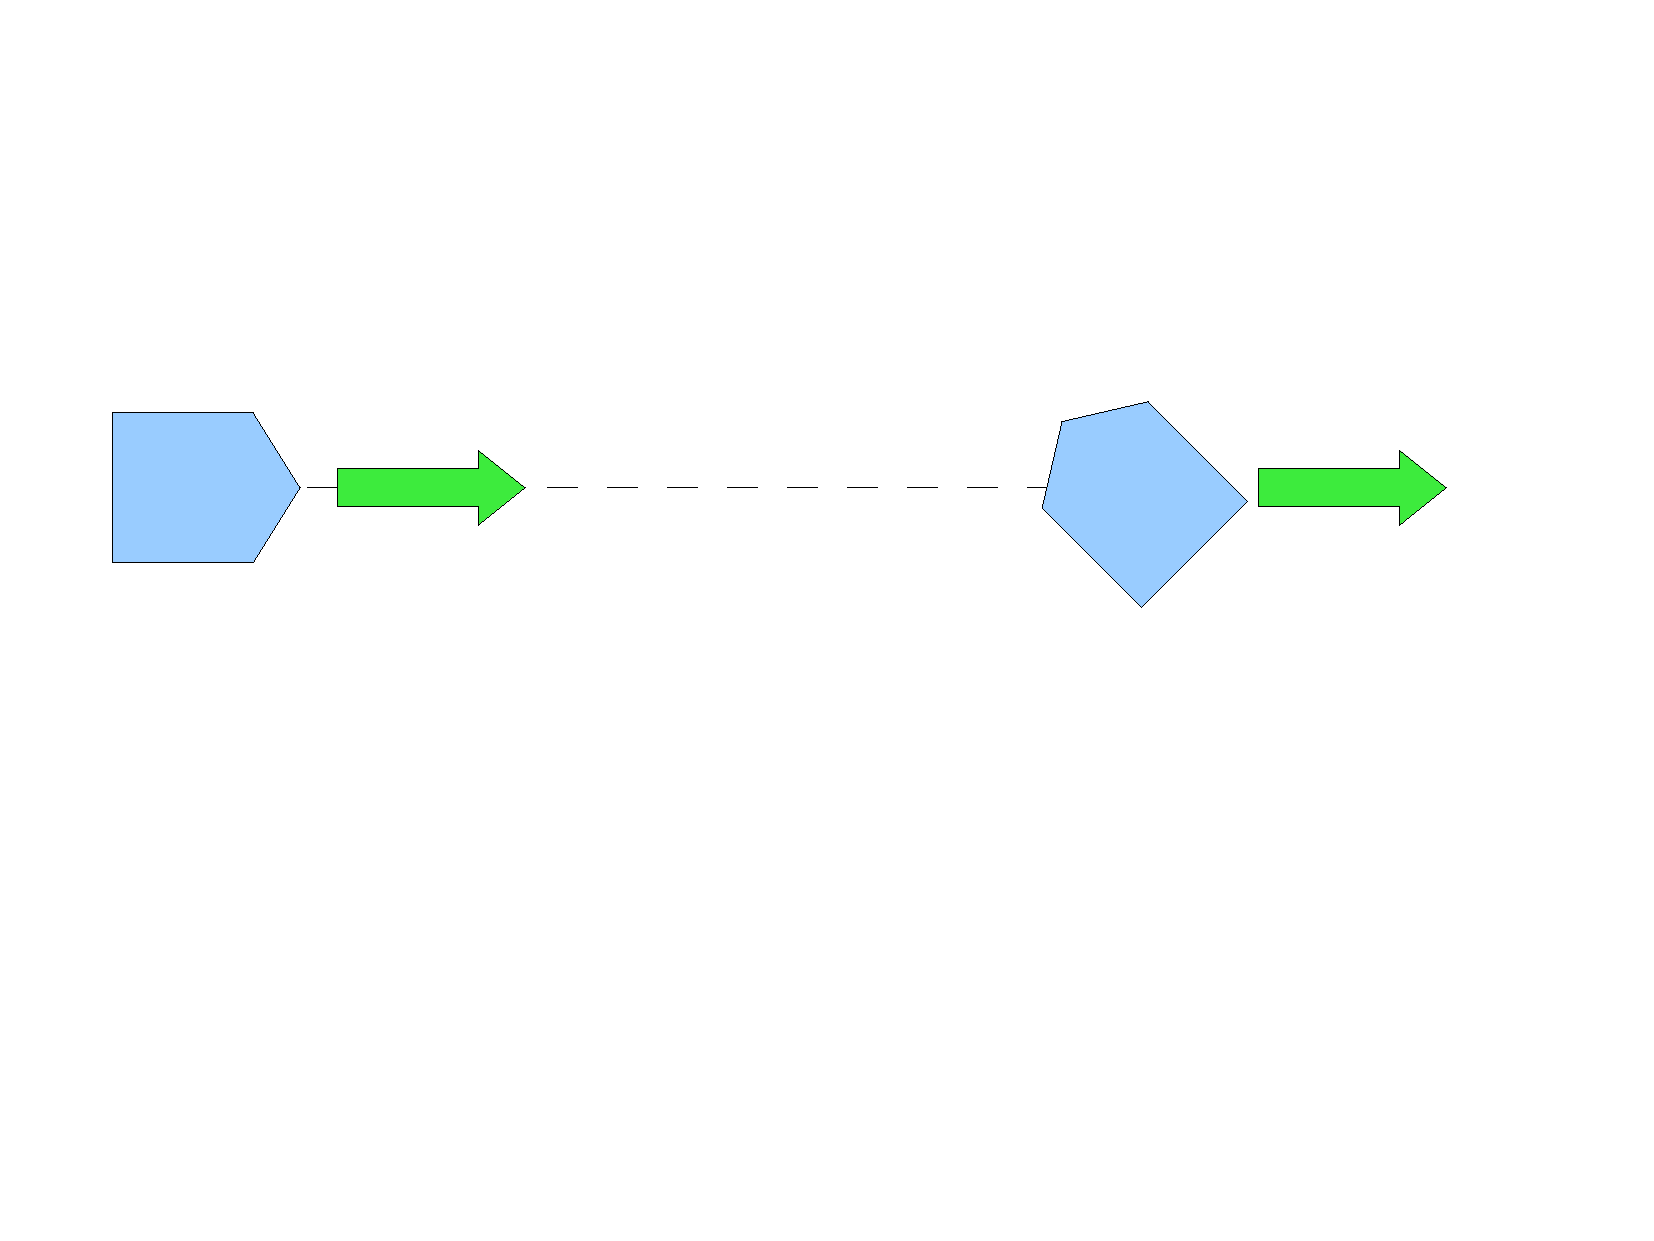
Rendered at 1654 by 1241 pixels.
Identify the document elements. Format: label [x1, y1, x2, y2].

text_box [112, 412, 301, 563]
text_box [1258, 450, 1447, 526]
text_box [337, 450, 526, 526]
text_box [1042, 401, 1248, 608]
